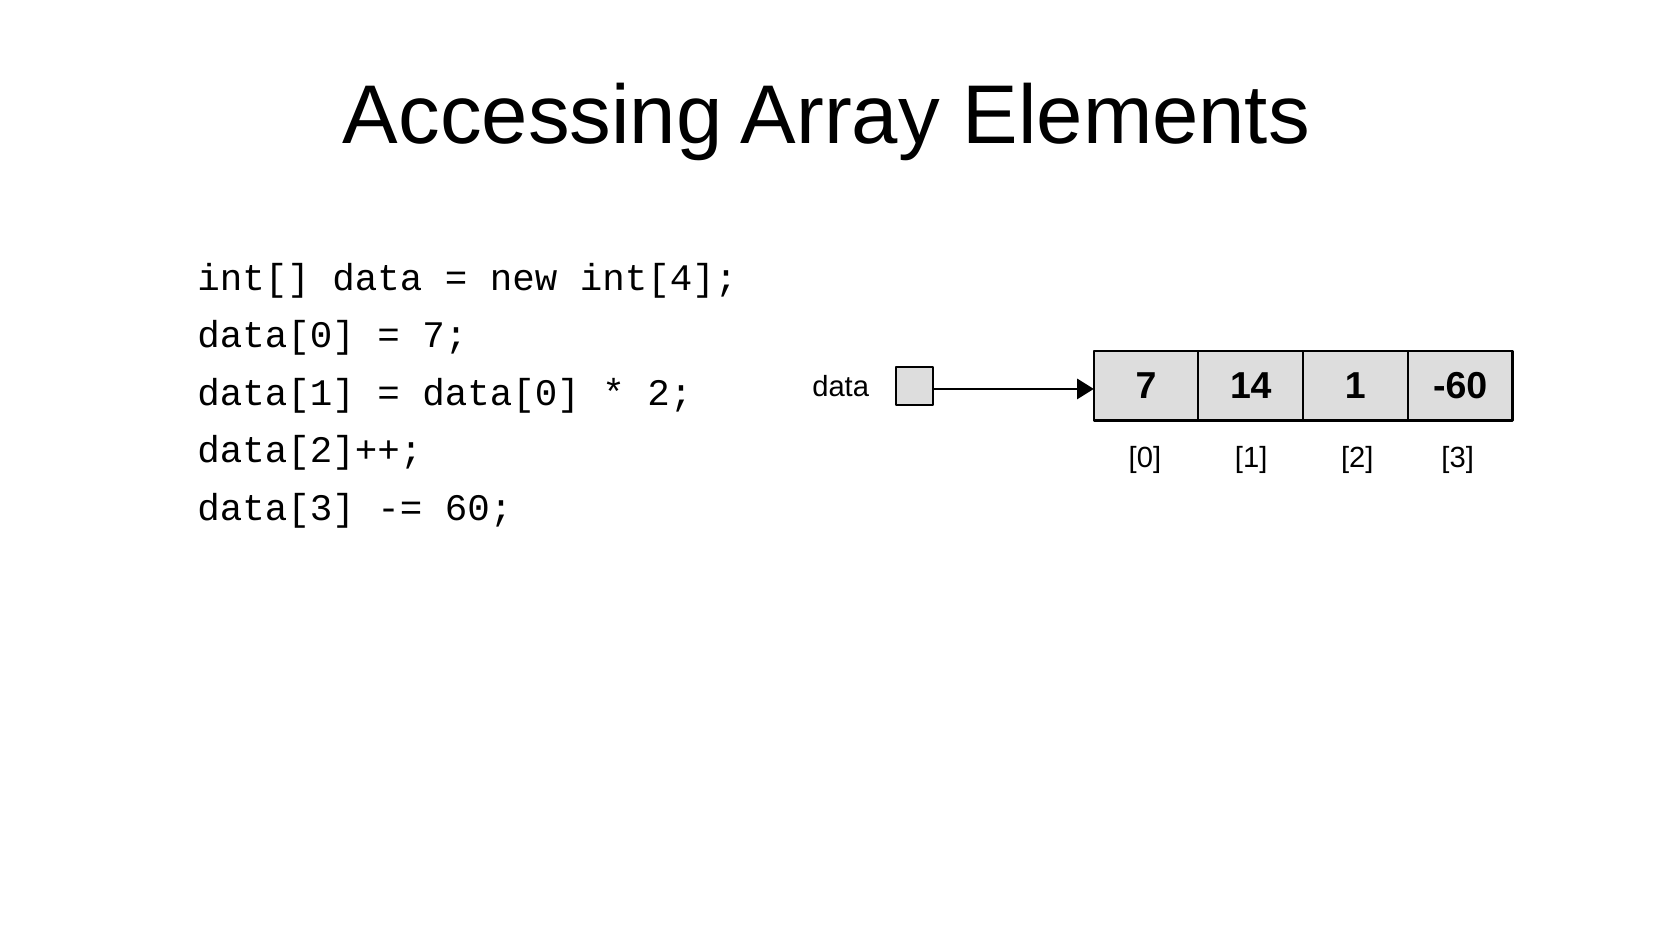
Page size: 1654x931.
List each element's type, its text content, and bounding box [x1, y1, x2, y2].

text_box [2] [1326, 433, 1389, 482]
text_box 14 [1198, 350, 1304, 421]
text_box 7 [1093, 350, 1198, 421]
text_box [0] [1113, 433, 1177, 482]
text_box [895, 367, 934, 405]
text_box 1 [1304, 350, 1407, 421]
text_box int[] data = new int[4]; data[0] = 7; data[1] = data[0] * 2; data[2]++; data[3] -= 60; [182, 251, 753, 597]
text_box [3] [1426, 433, 1490, 482]
text_box -60 [1407, 350, 1513, 421]
text_box [1] [1220, 433, 1283, 482]
text_box data [797, 362, 885, 411]
title Accessing Array Elements [82, 37, 1571, 193]
